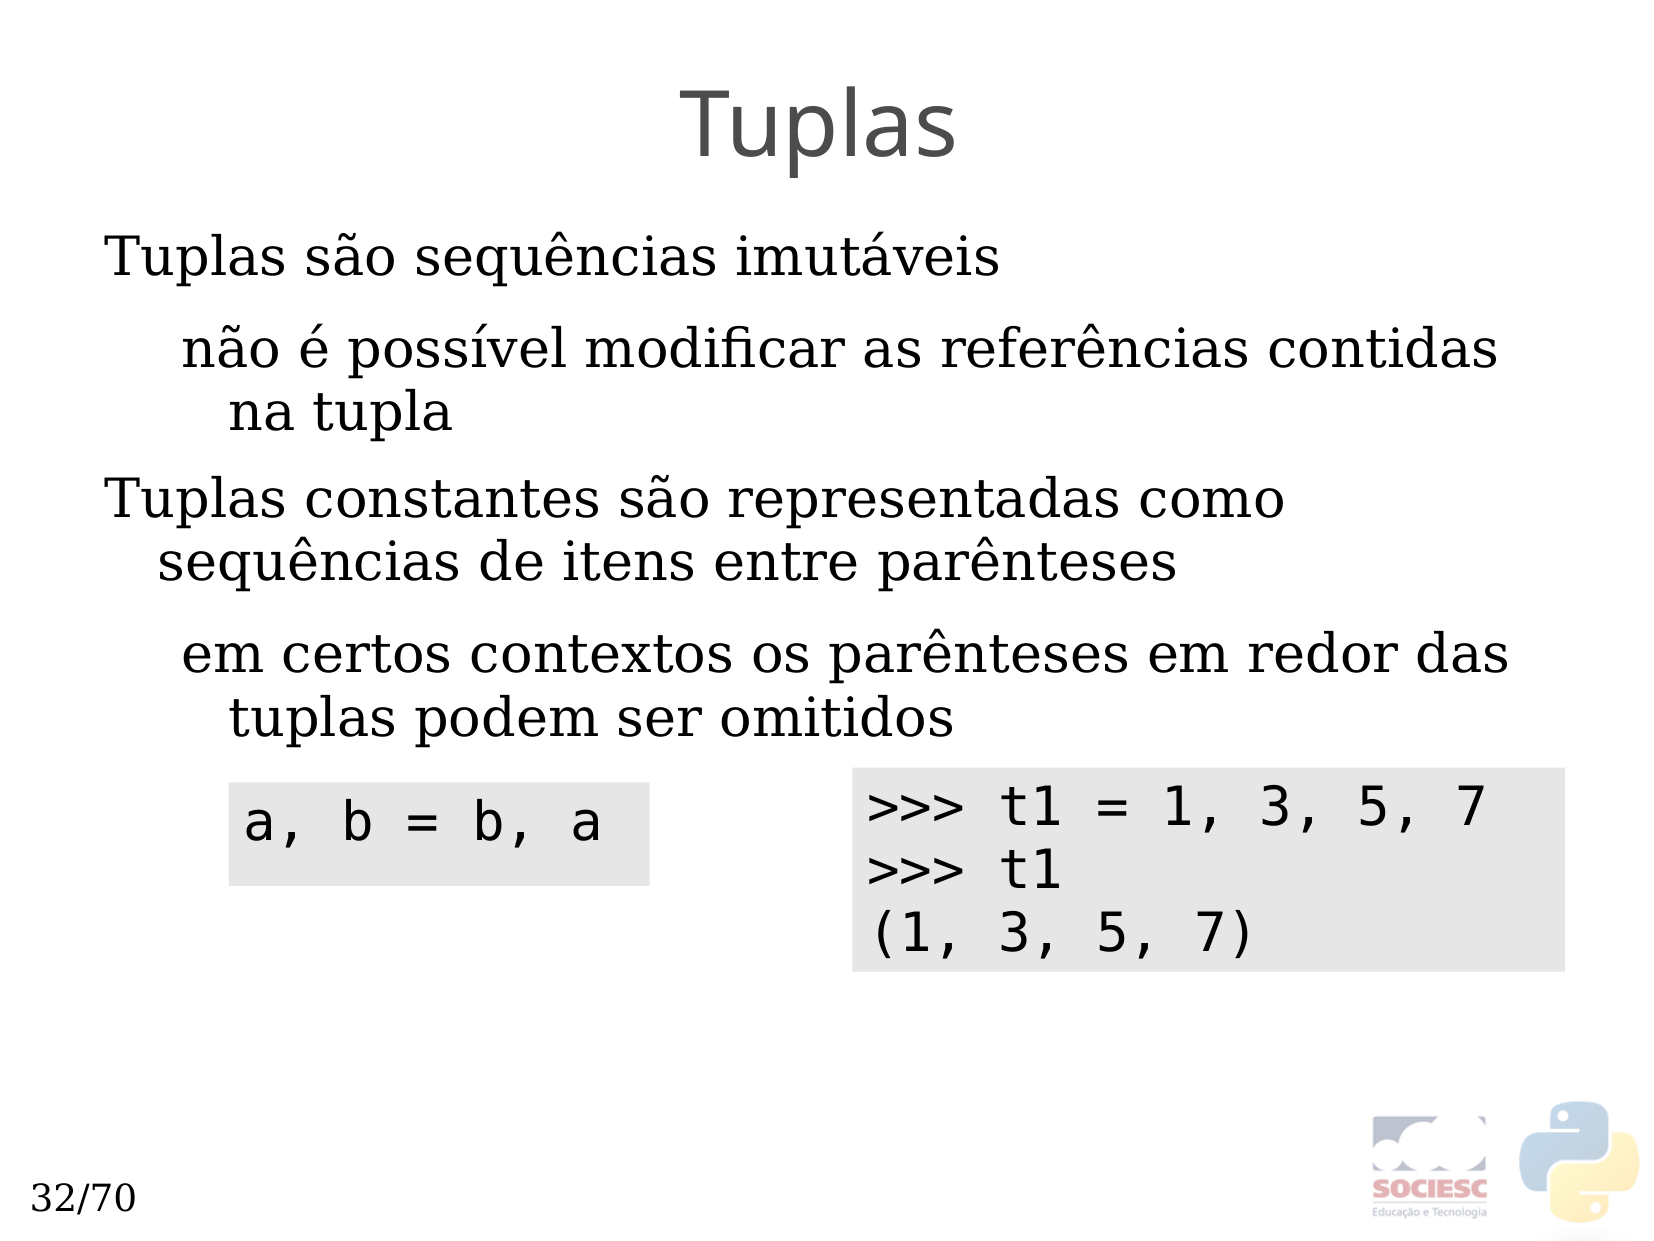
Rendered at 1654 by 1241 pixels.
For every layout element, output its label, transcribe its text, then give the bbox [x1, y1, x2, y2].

list Tuplas são sequências imutáveis não é possível modificar as referências contidas na tupla Tuplas constantes são representadas como sequências de itens entre parênteses em certos contextos os parênteses em redor das tuplas podem ser omitidos [86, 225, 1576, 1088]
text_box a, b = b, a [228, 782, 650, 886]
text_box >>> t1 = 1, 3, 5, 7 >>> t1 (1, 3, 5, 7) [852, 767, 1565, 972]
title Tuplas [75, 17, 1564, 226]
picture [1340, 1084, 1654, 1241]
